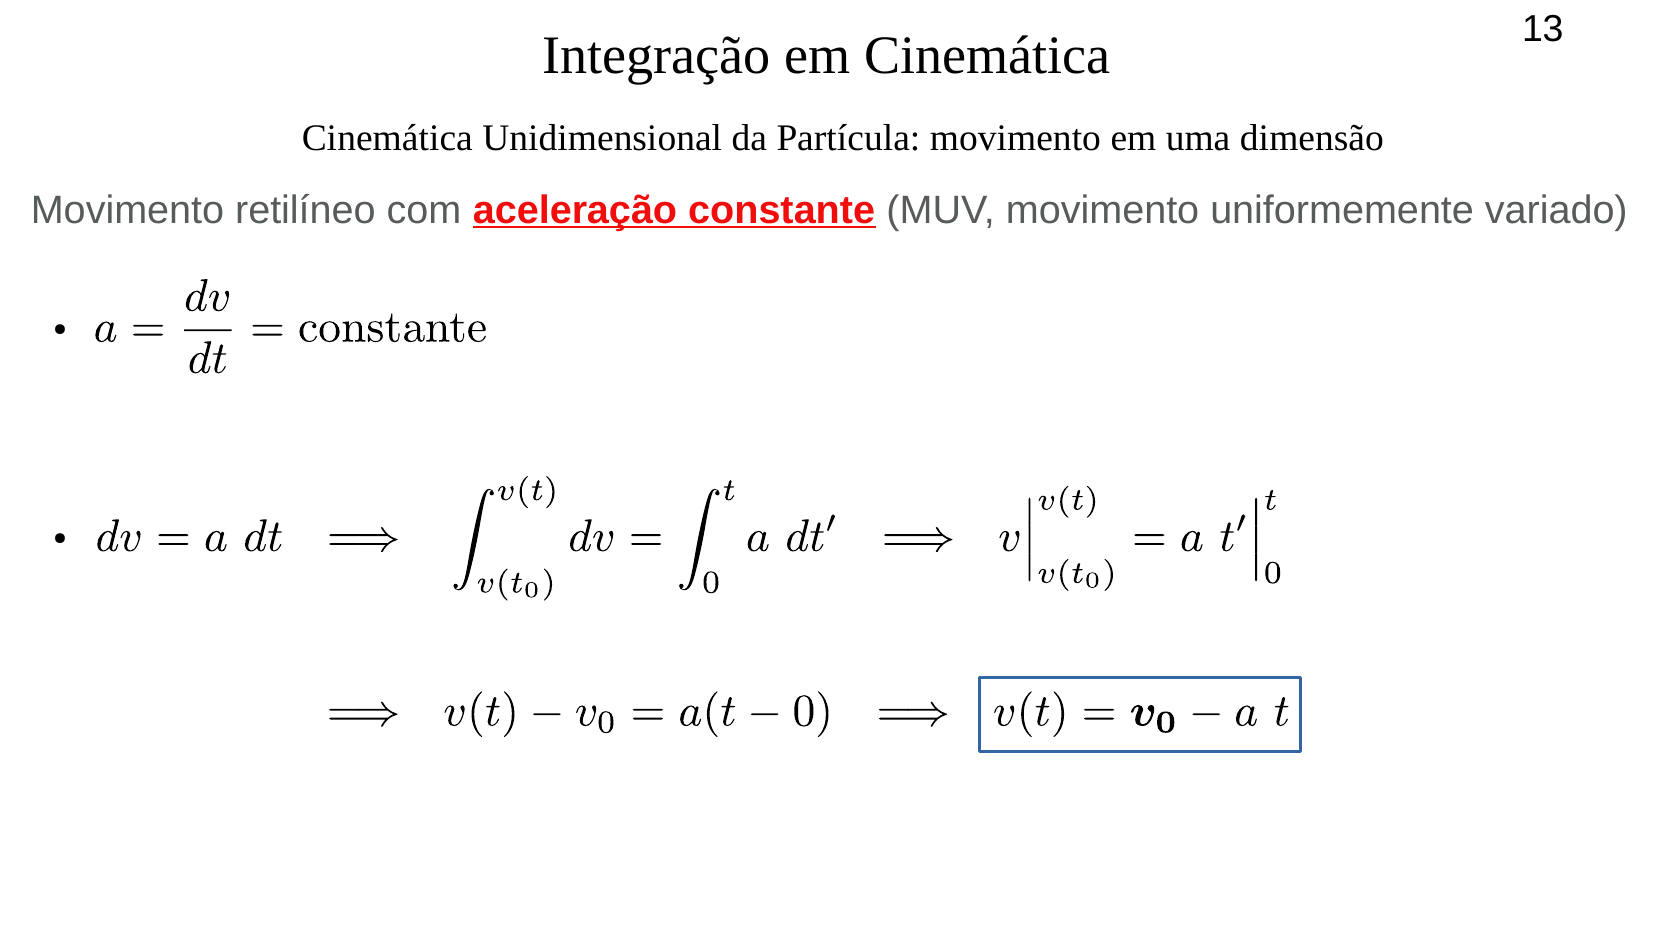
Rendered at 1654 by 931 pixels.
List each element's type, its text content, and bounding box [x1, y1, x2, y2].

text_box Integração em Cinemática [527, 0, 1127, 88]
text_box [38, 239, 1537, 835]
text_box Movimento retilíneo com aceleração constante (MUV, movimento uniformemente variado) [16, 180, 1644, 240]
text_box Cinemática Unidimensional da Partícula: movimento em uma dimensão [287, 88, 1401, 166]
picture [981, 679, 1291, 739]
text_box <number> [1507, 0, 1654, 71]
picture [93, 474, 1291, 739]
picture [93, 279, 486, 374]
